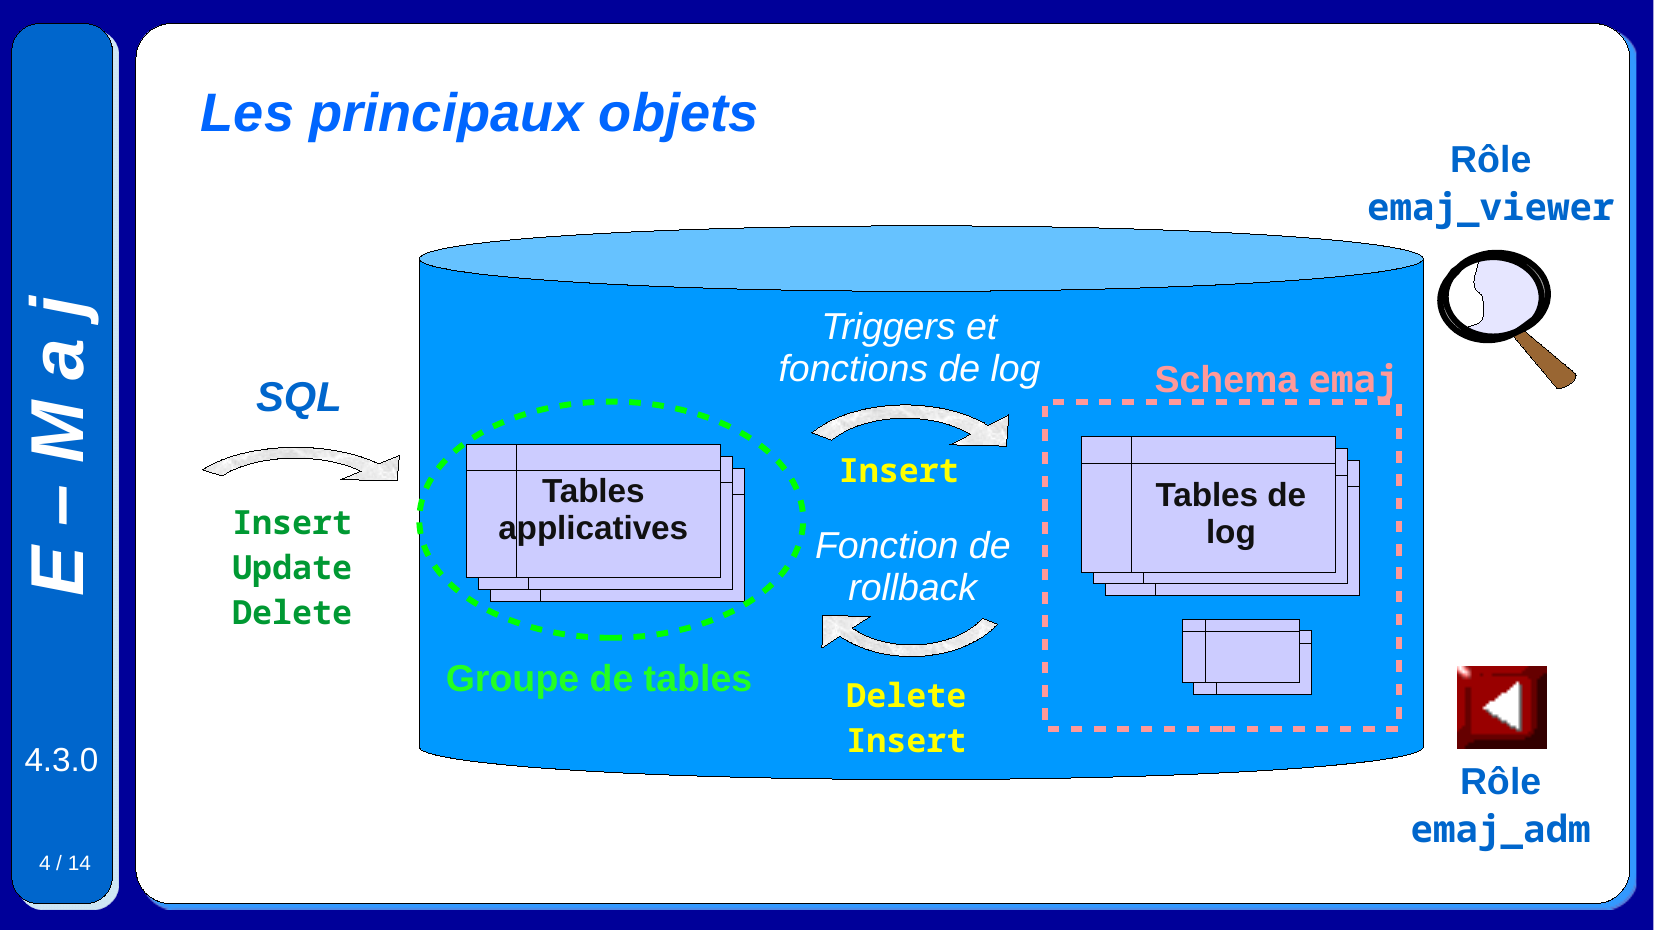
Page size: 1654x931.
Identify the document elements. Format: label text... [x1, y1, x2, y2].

text_box Rôle emaj_viewer [1352, 131, 1630, 233]
text_box Rôle emaj_adm [1395, 752, 1609, 855]
title Les principaux objets [200, 34, 1575, 191]
text_box Schema emaj [1139, 344, 1414, 406]
text_box [1440, 252, 1577, 389]
text_box [202, 447, 400, 481]
text_box SQL [194, 366, 404, 428]
text_box [419, 260, 1424, 780]
text_box Fonction de rollback [755, 516, 1070, 616]
text_box Delete Insert [802, 664, 1010, 759]
text_box Insert [817, 439, 981, 494]
text_box Insert Update Delete [183, 491, 402, 626]
text_box Tables applicatives [448, 465, 739, 557]
text_box Triggers et fonctions de log [761, 298, 1058, 398]
text_box Tables de log [1138, 468, 1323, 561]
picture [1457, 666, 1547, 749]
text_box Groupe de tables [431, 649, 768, 707]
